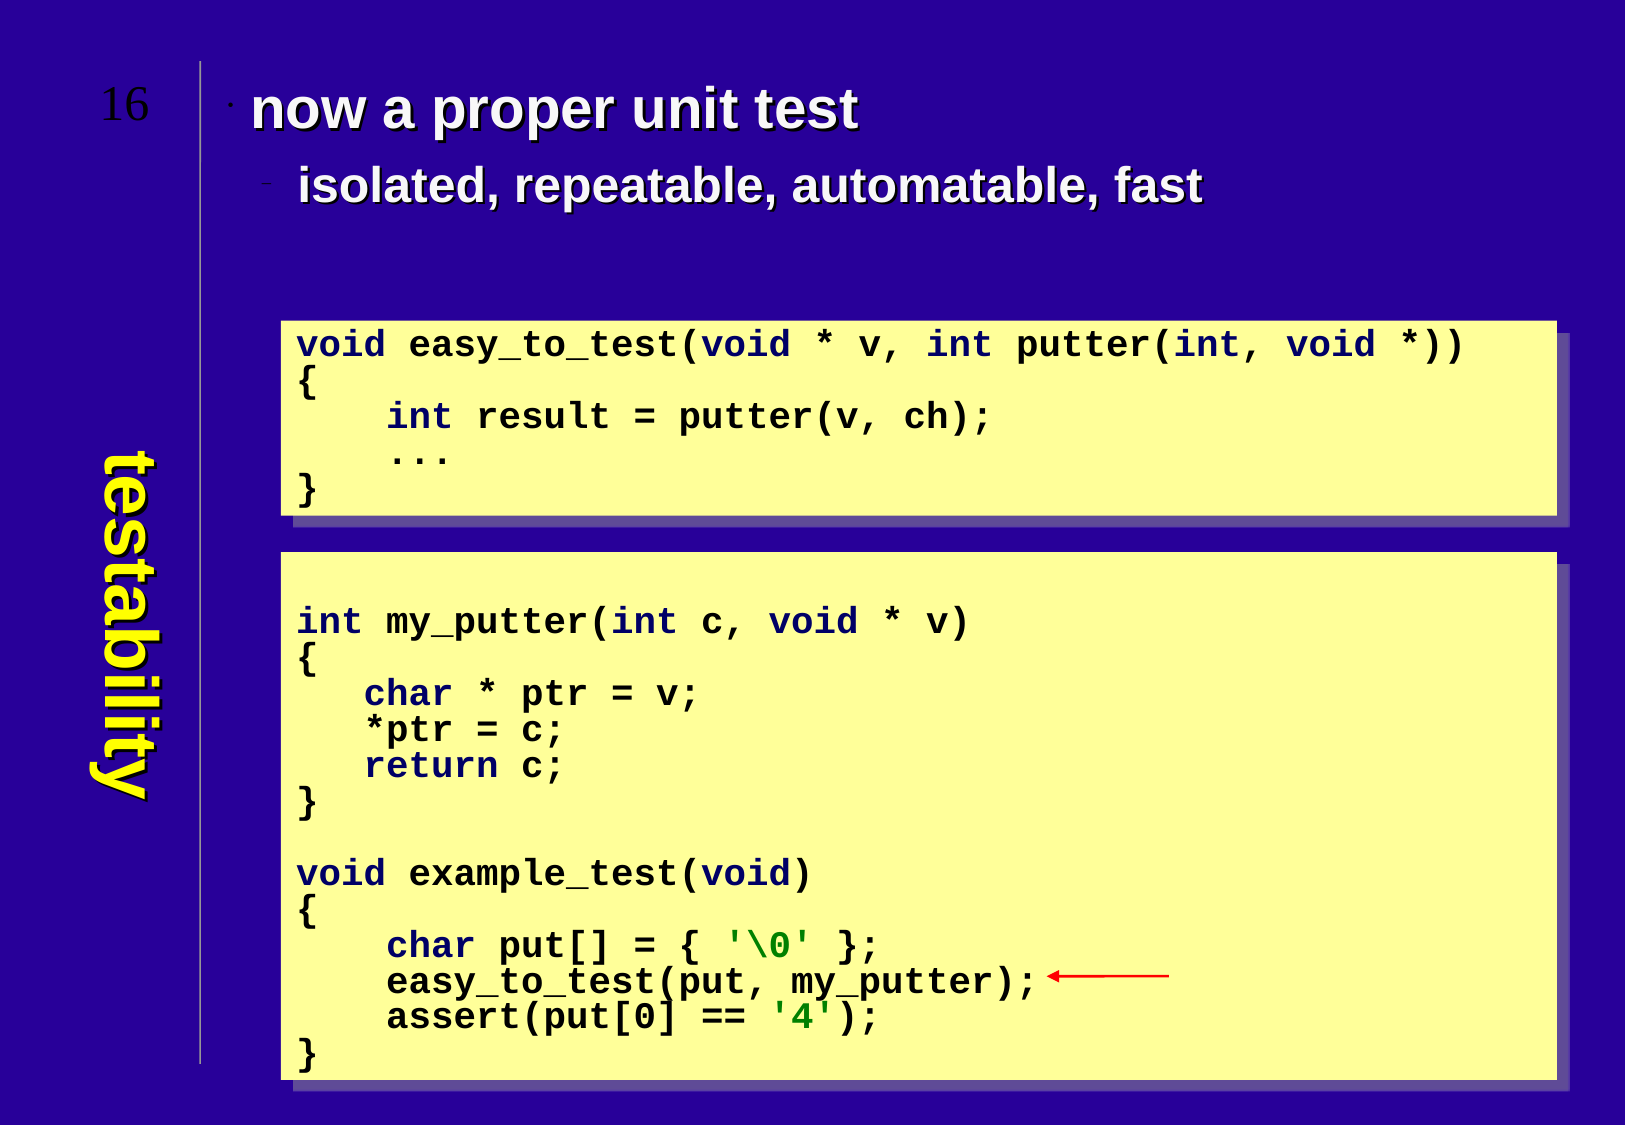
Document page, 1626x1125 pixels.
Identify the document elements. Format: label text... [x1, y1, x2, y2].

text_box int my_putter(int c, void * v) { char * ptr = v; *ptr = c; return c; } void example_test(void) { char put[] = { '\0' }; easy_to_test(put, my_putter); assert(put[0] == '4'); } [280, 552, 1557, 1080]
list now a proper unit test isolated, repeatable, automatable, fast [212, 62, 1550, 1063]
title testability [50, 187, 188, 1063]
